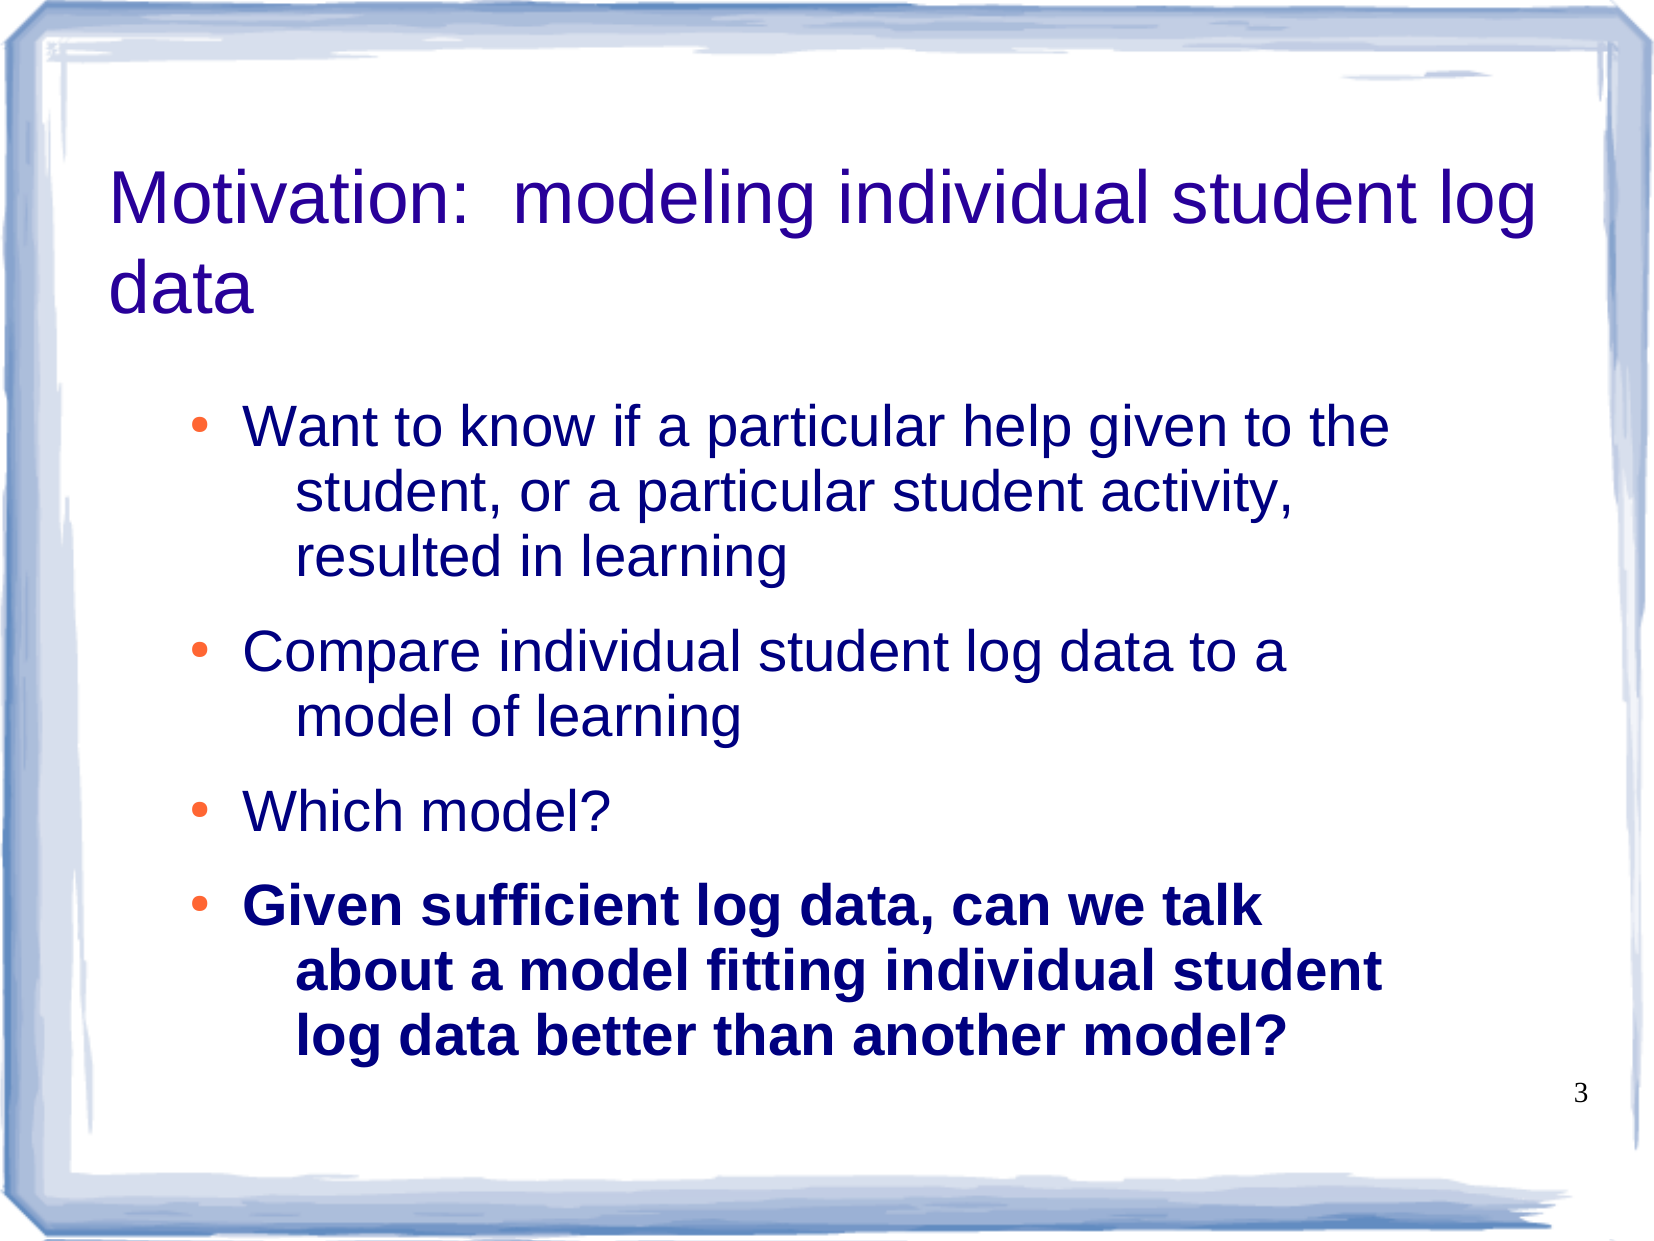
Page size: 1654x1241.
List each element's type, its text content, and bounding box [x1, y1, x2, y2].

list Want to know if a particular help given to the student, or a particular student activity, resulted in learning Compare individual student log data to a model of learning Which model? Given sufficient log data, can we talk about a model fitting individual student log data better than another model? [153, 394, 1416, 1088]
picture [0, 0, 1654, 1241]
title Motivation: modeling individual student log data [86, 136, 1576, 342]
